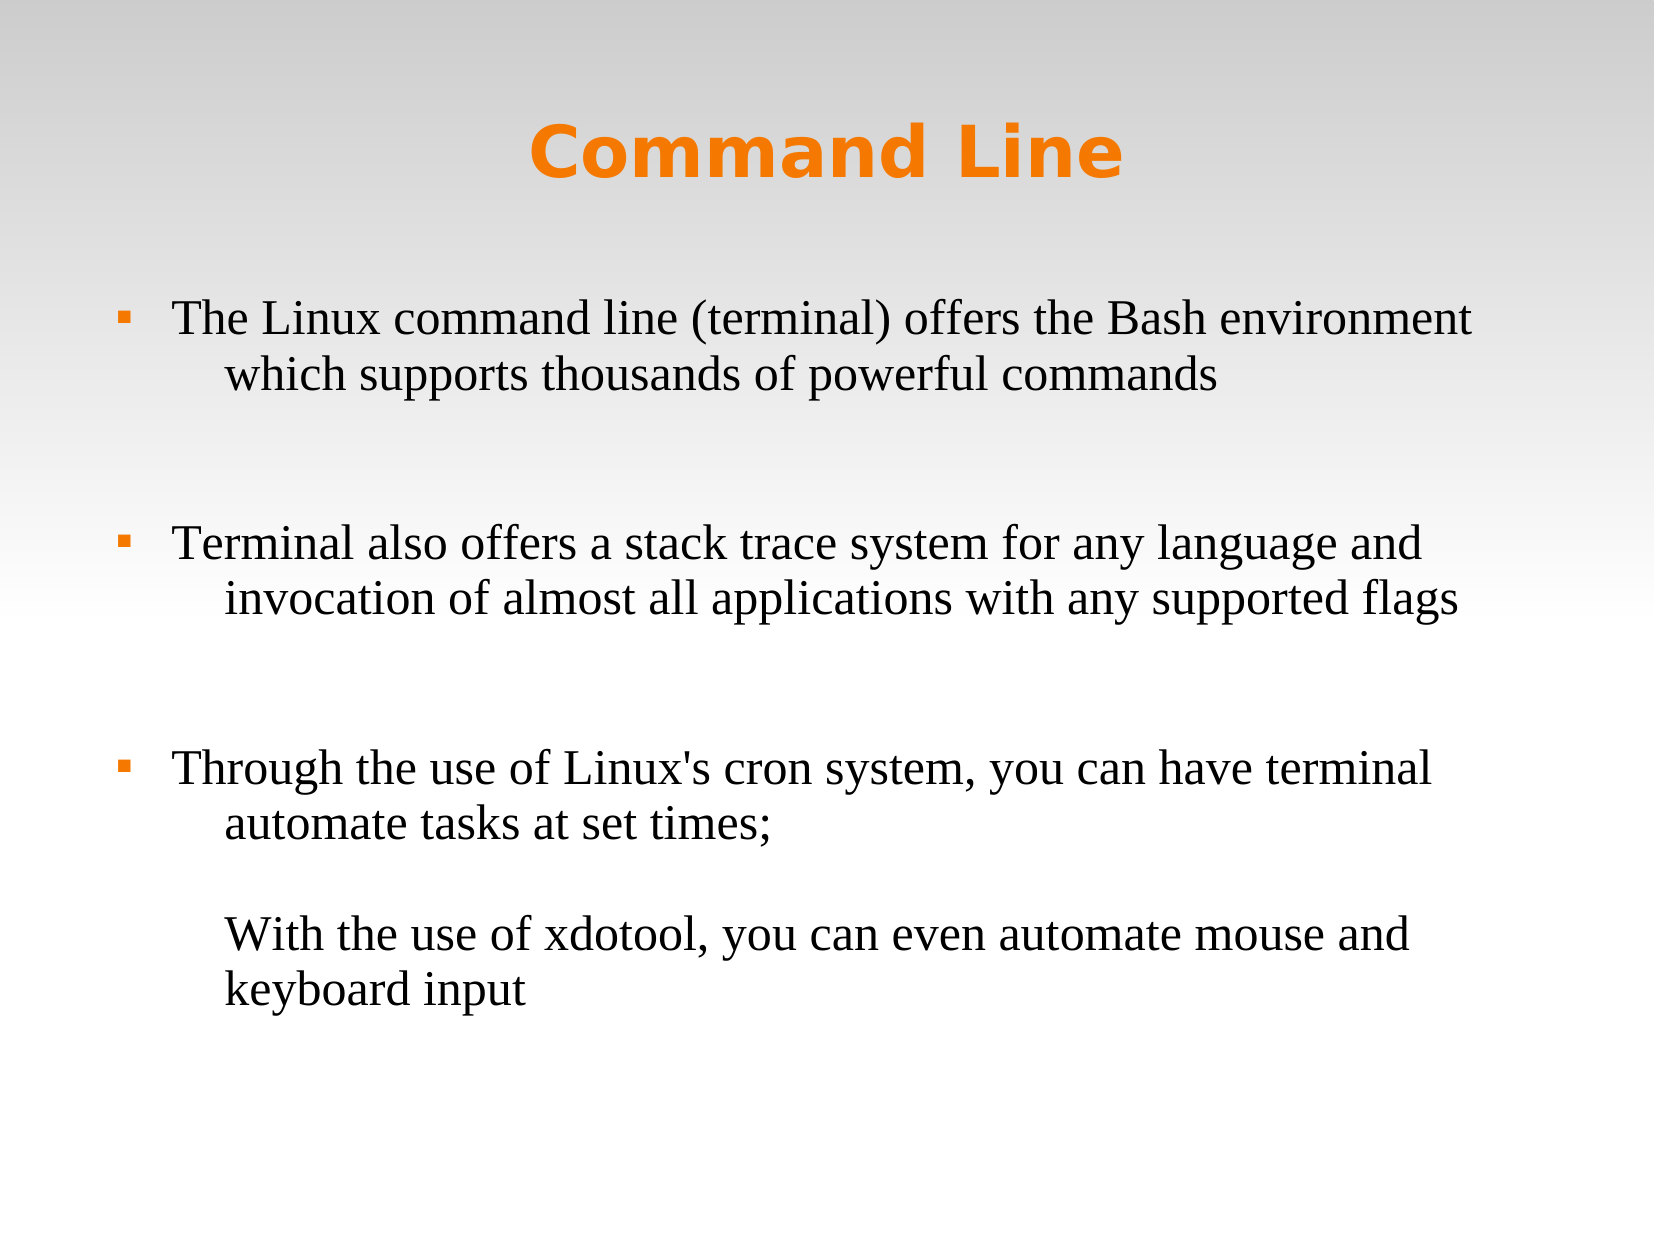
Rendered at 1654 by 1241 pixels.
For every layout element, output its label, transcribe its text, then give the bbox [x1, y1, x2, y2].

title Command Line [82, 49, 1571, 257]
list The Linux command line (terminal) offers the Bash environment which supports thousands of powerful commands Terminal also offers a stack trace system for any language and invocation of almost all applications with any supported flags Through the use of Linux's cron system, you can have terminal automate tasks at set times; With the use of xdotool, you can even automate mouse and keyboard input [82, 290, 1571, 1109]
